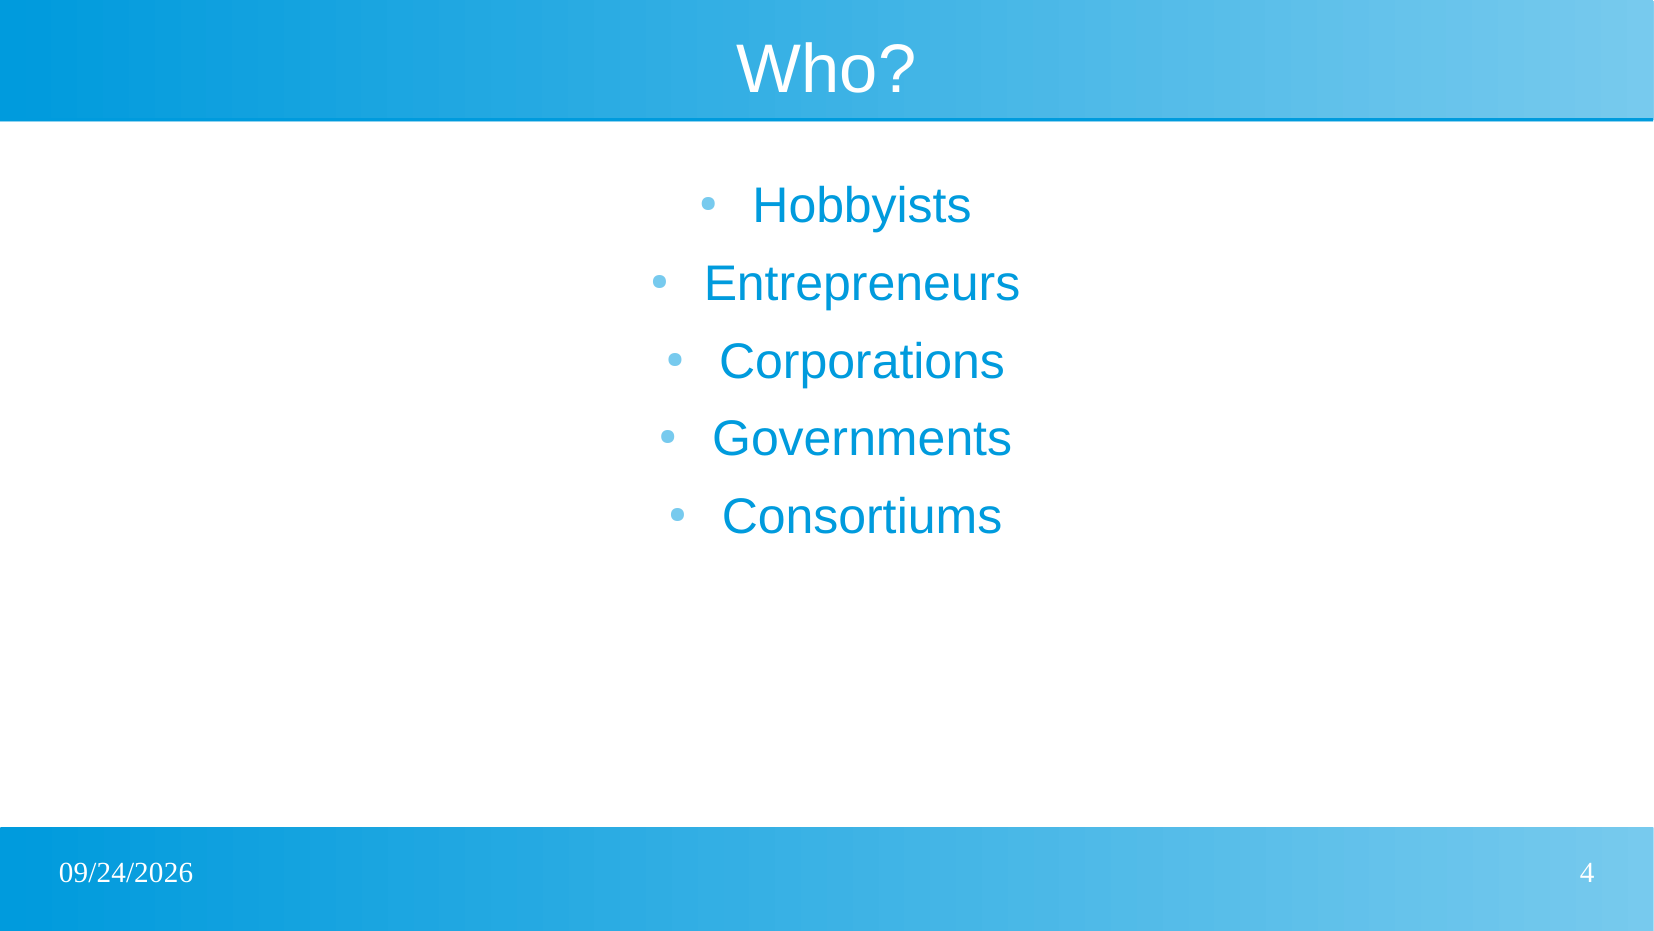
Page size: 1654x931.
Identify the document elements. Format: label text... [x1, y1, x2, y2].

list Hobbyists Entrepreneurs Corporations Governments Consortiums [59, 177, 1595, 768]
title Who? [59, 29, 1595, 108]
